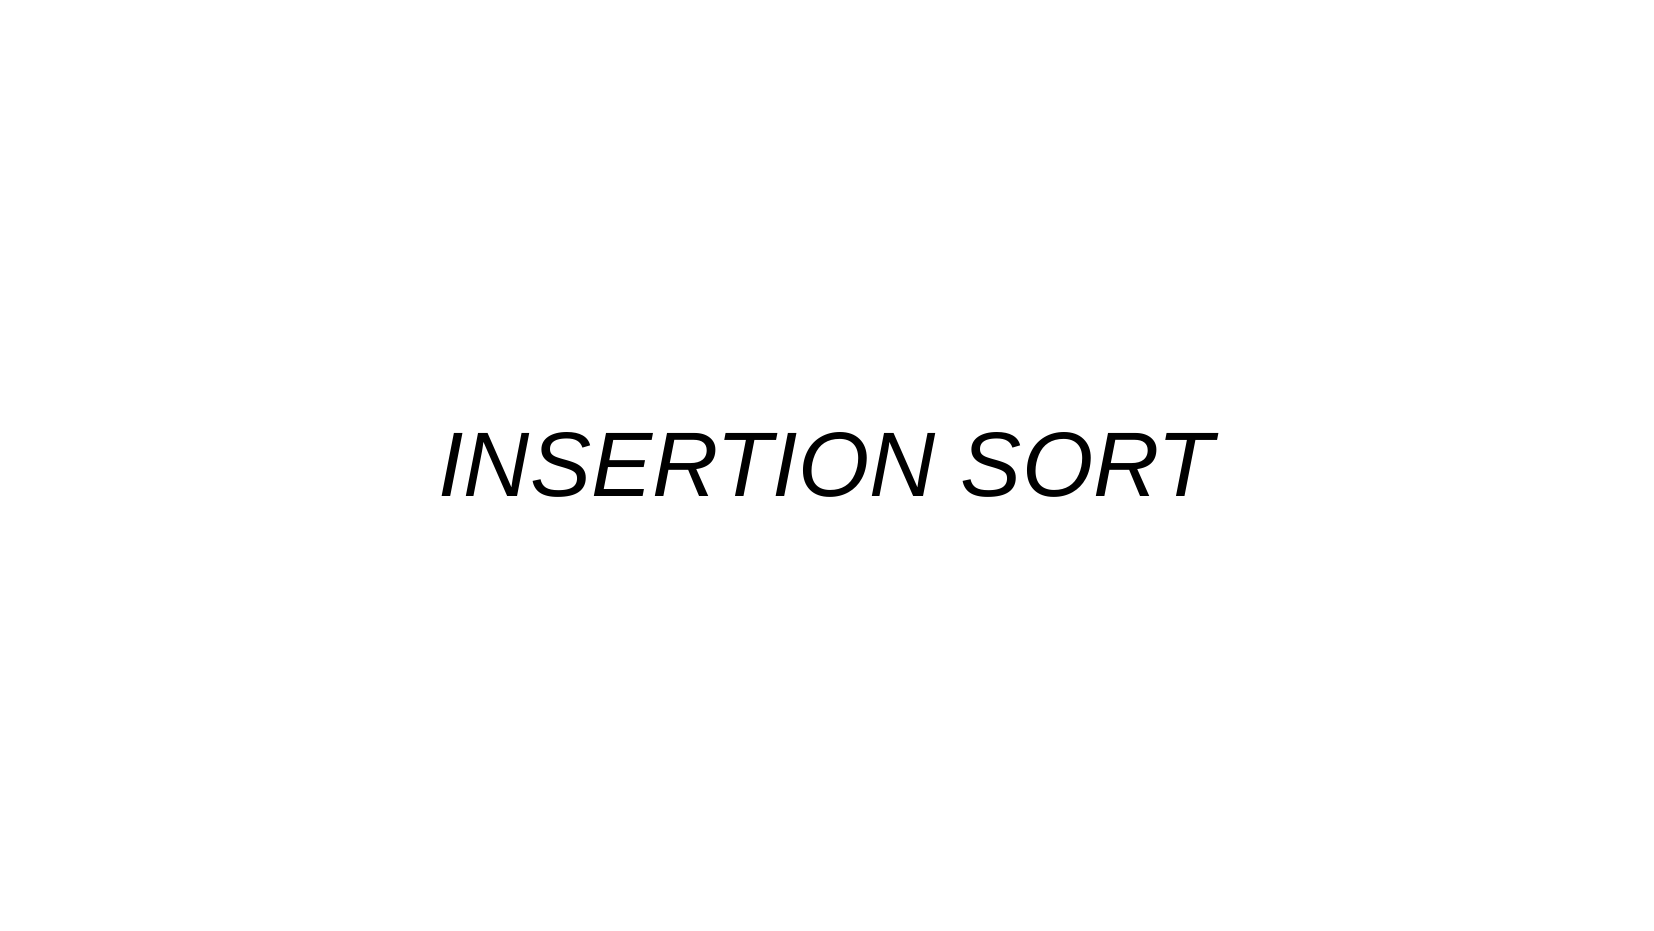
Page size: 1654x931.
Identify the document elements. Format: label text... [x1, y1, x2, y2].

title INSERTION SORT [82, 387, 1571, 543]
